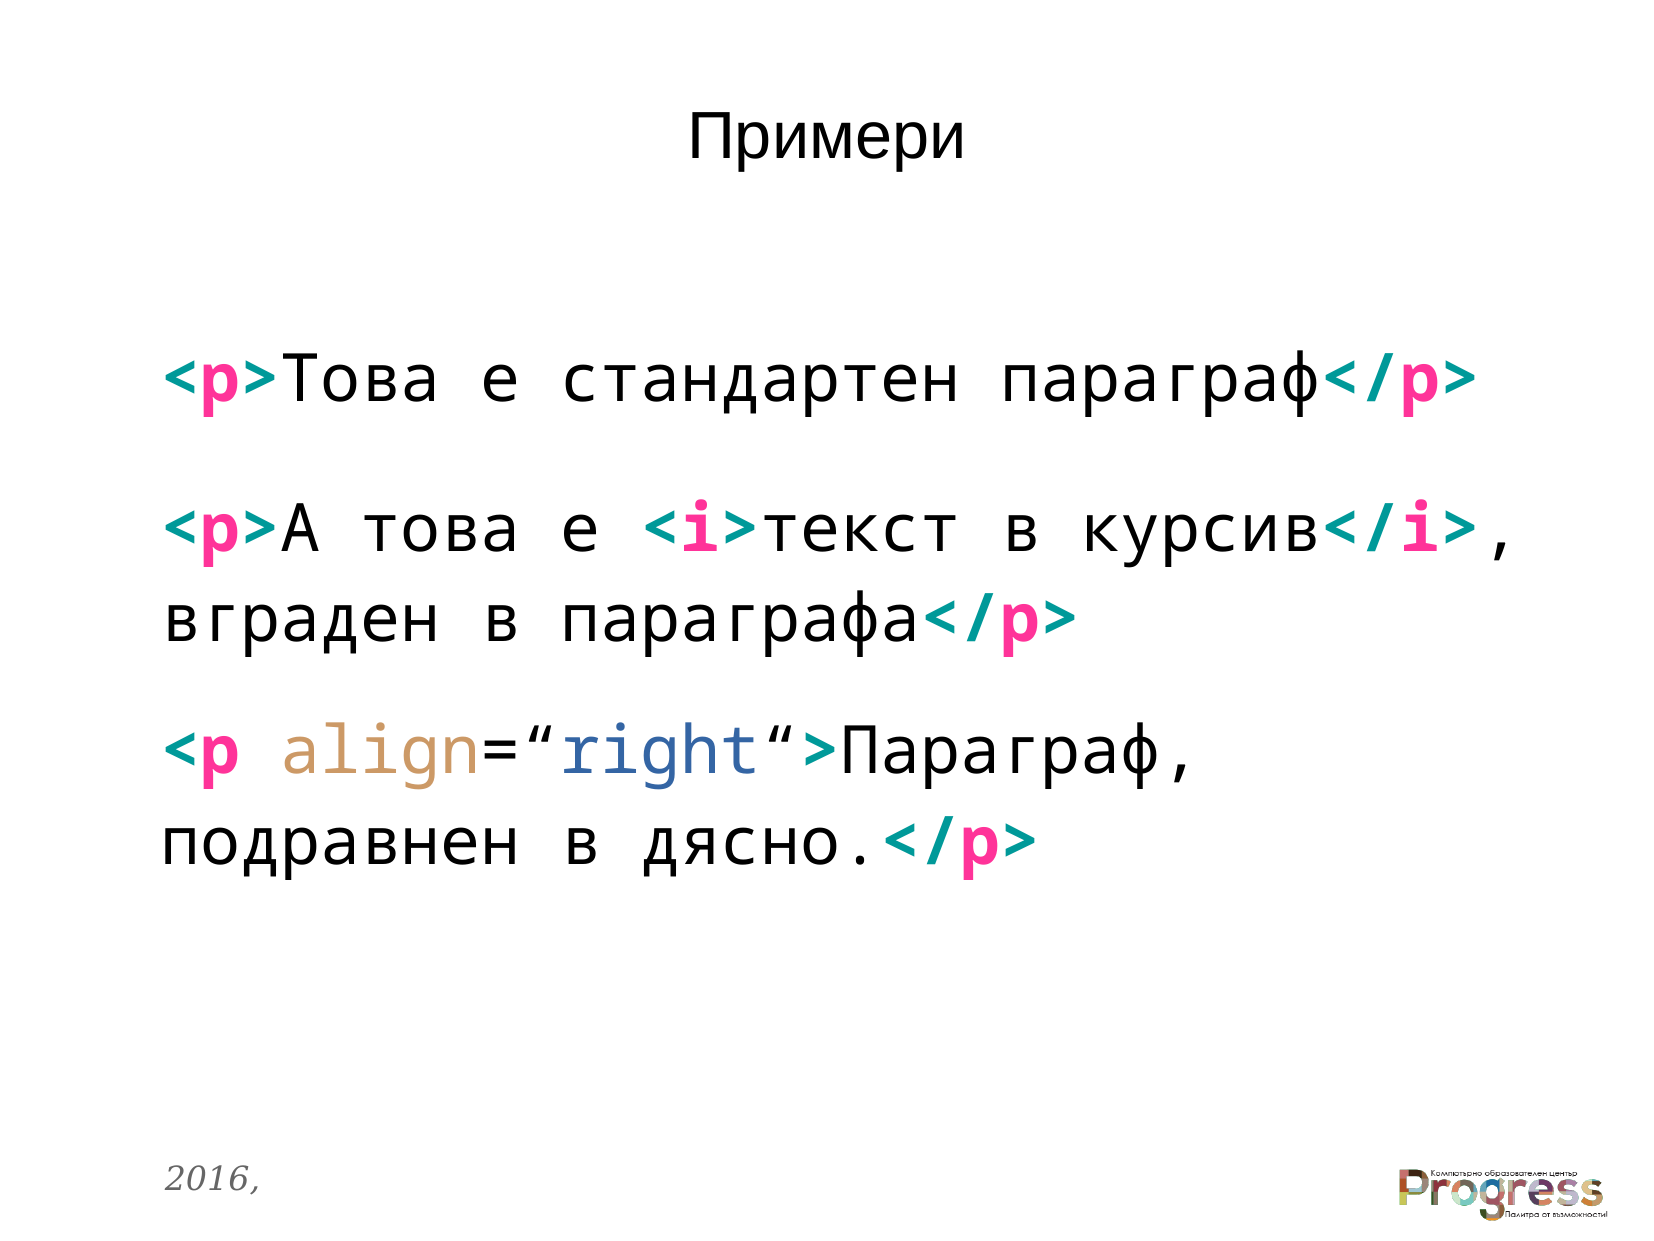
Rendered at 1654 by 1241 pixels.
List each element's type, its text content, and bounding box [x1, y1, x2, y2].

picture [1399, 1168, 1613, 1221]
title Примери [82, 55, 1571, 216]
list <p>Това е стандартен параграф</p> <p>А това e <i>текст в курсив</i>, вграден в параграфа</p> <p align=“right“>Параграф, подравнен в дясно.</p> [90, 330, 1531, 1036]
text_box 2016, Ива Е. Попова [150, 1152, 586, 1201]
